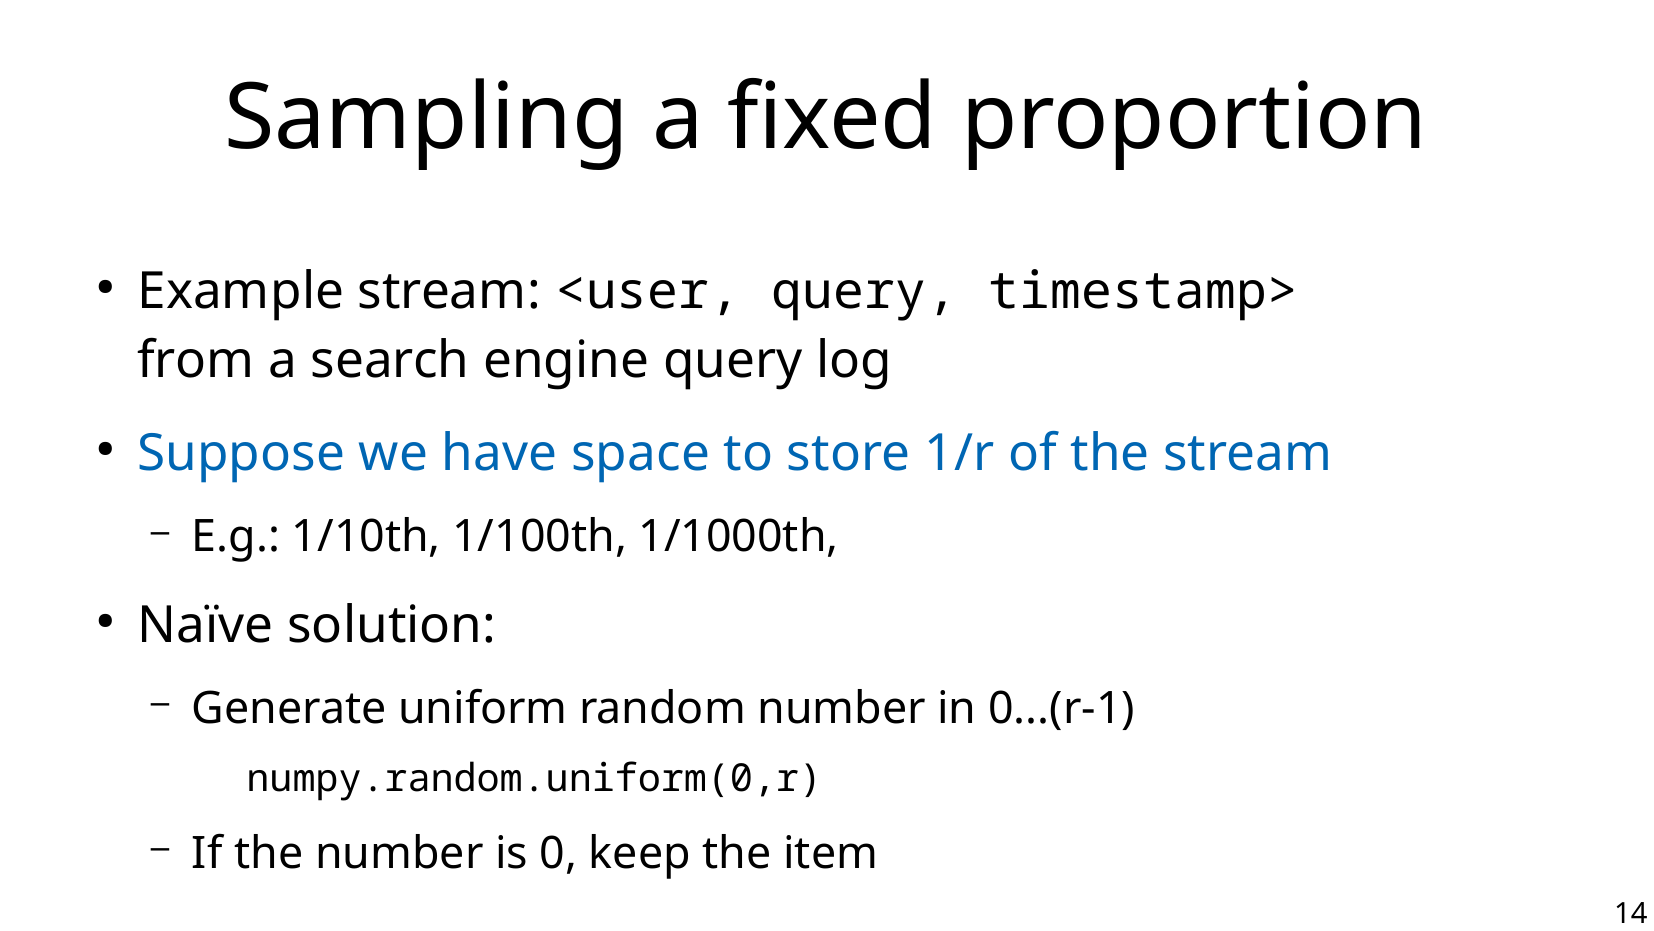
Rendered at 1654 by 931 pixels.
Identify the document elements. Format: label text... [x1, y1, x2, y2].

list Example stream: <user, query, timestamp> from a search engine query log Suppose we have space to store 1/r of the stream E.g.: 1/10th, 1/100th, 1/1000th, Naïve solution: Generate uniform random number in 0...(r-1) numpy.random.uniform(0,r) If the number is 0, keep the item [82, 253, 1594, 885]
title Sampling a fixed proportion [82, 1, 1571, 226]
